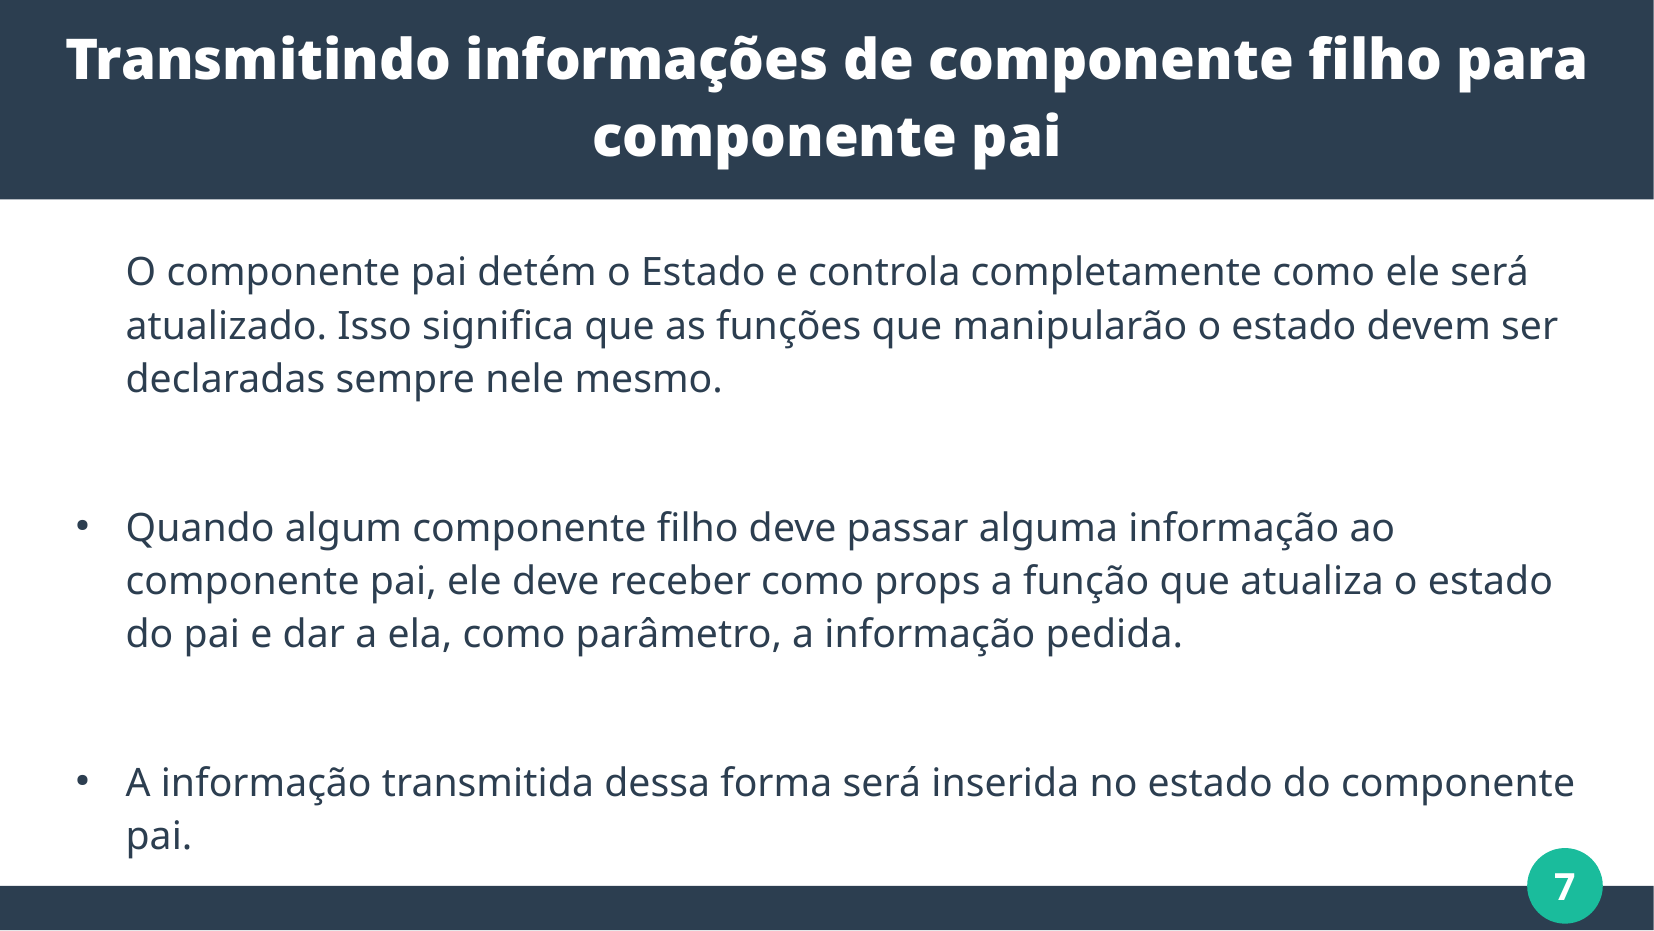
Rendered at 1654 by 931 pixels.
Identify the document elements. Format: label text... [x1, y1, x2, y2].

list O componente pai detém o Estado e controla completamente como ele será atualizado. Isso significa que as funções que manipularão o estado devem ser declaradas sempre nele mesmo. Quando algum componente filho deve passar alguma informação ao componente pai, ele deve receber como props a função que atualiza o estado do pai e dar a ela, como parâmetro, a informação pedida. A informação transmitida dessa forma será inserida no estado do componente pai. [59, 243, 1595, 864]
title Transmitindo informações de componente filho para componente pai [59, 37, 1595, 155]
